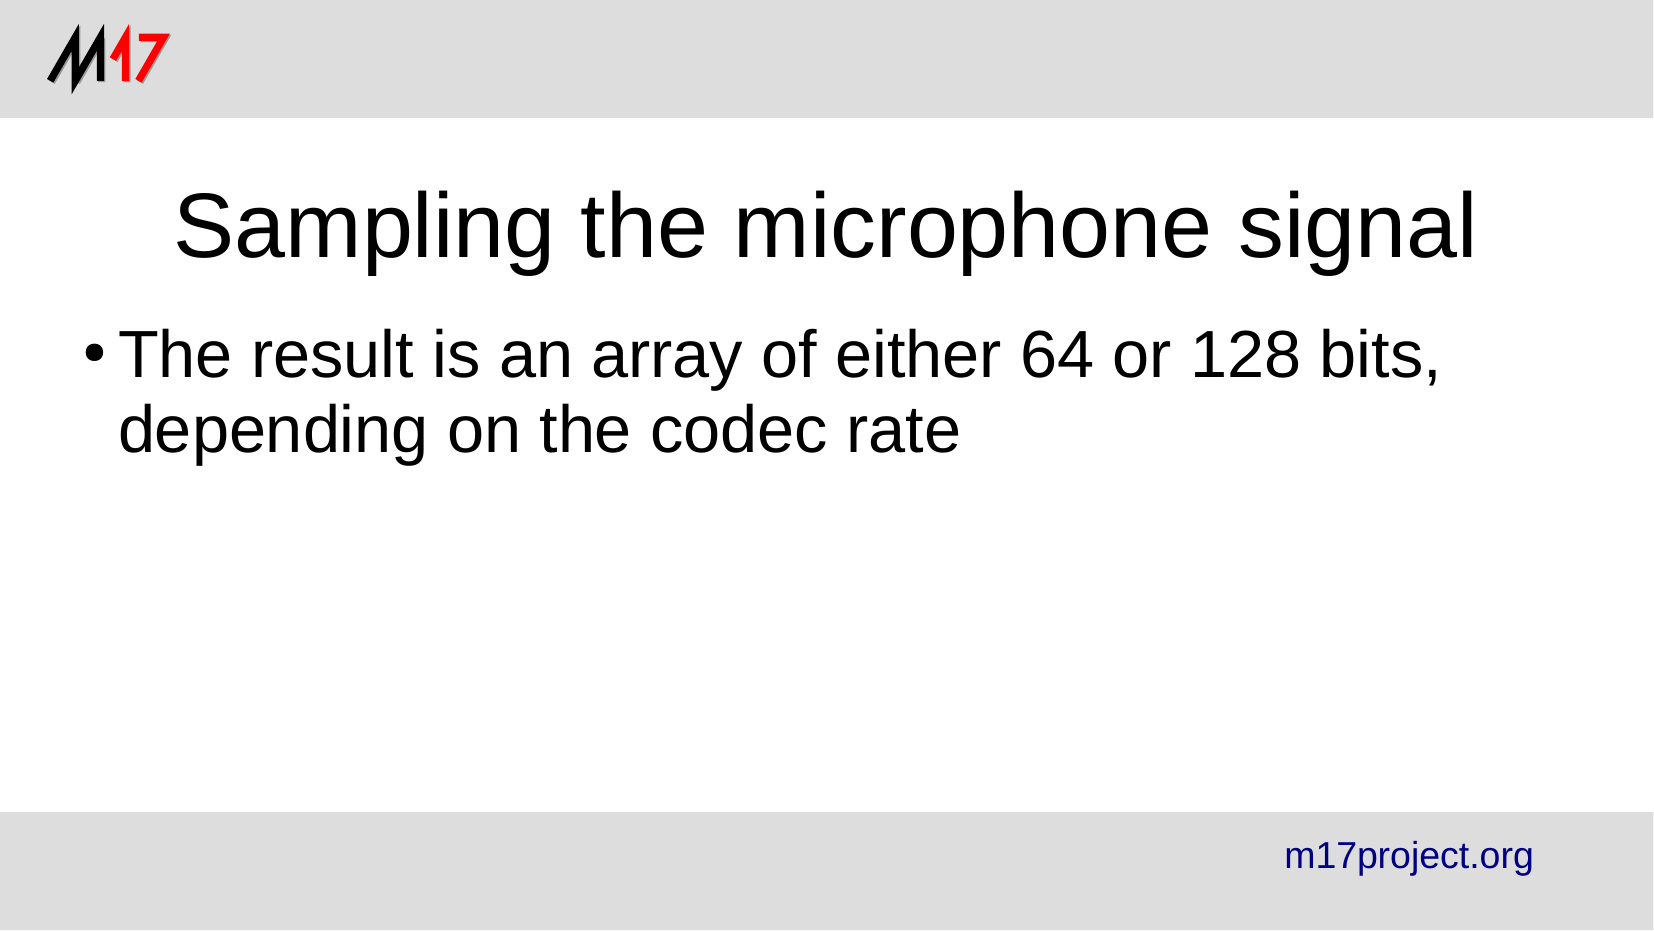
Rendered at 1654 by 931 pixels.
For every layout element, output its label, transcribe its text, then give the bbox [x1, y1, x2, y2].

picture [39, 16, 178, 102]
text_box [0, 0, 1654, 119]
title Sampling the microphone signal [82, 147, 1571, 303]
subtitle The result is an array of either 64 or 128 bits, depending on the codec rate [82, 316, 1571, 812]
text_box [0, 812, 1654, 931]
text_box m17project.org [1269, 826, 1654, 897]
